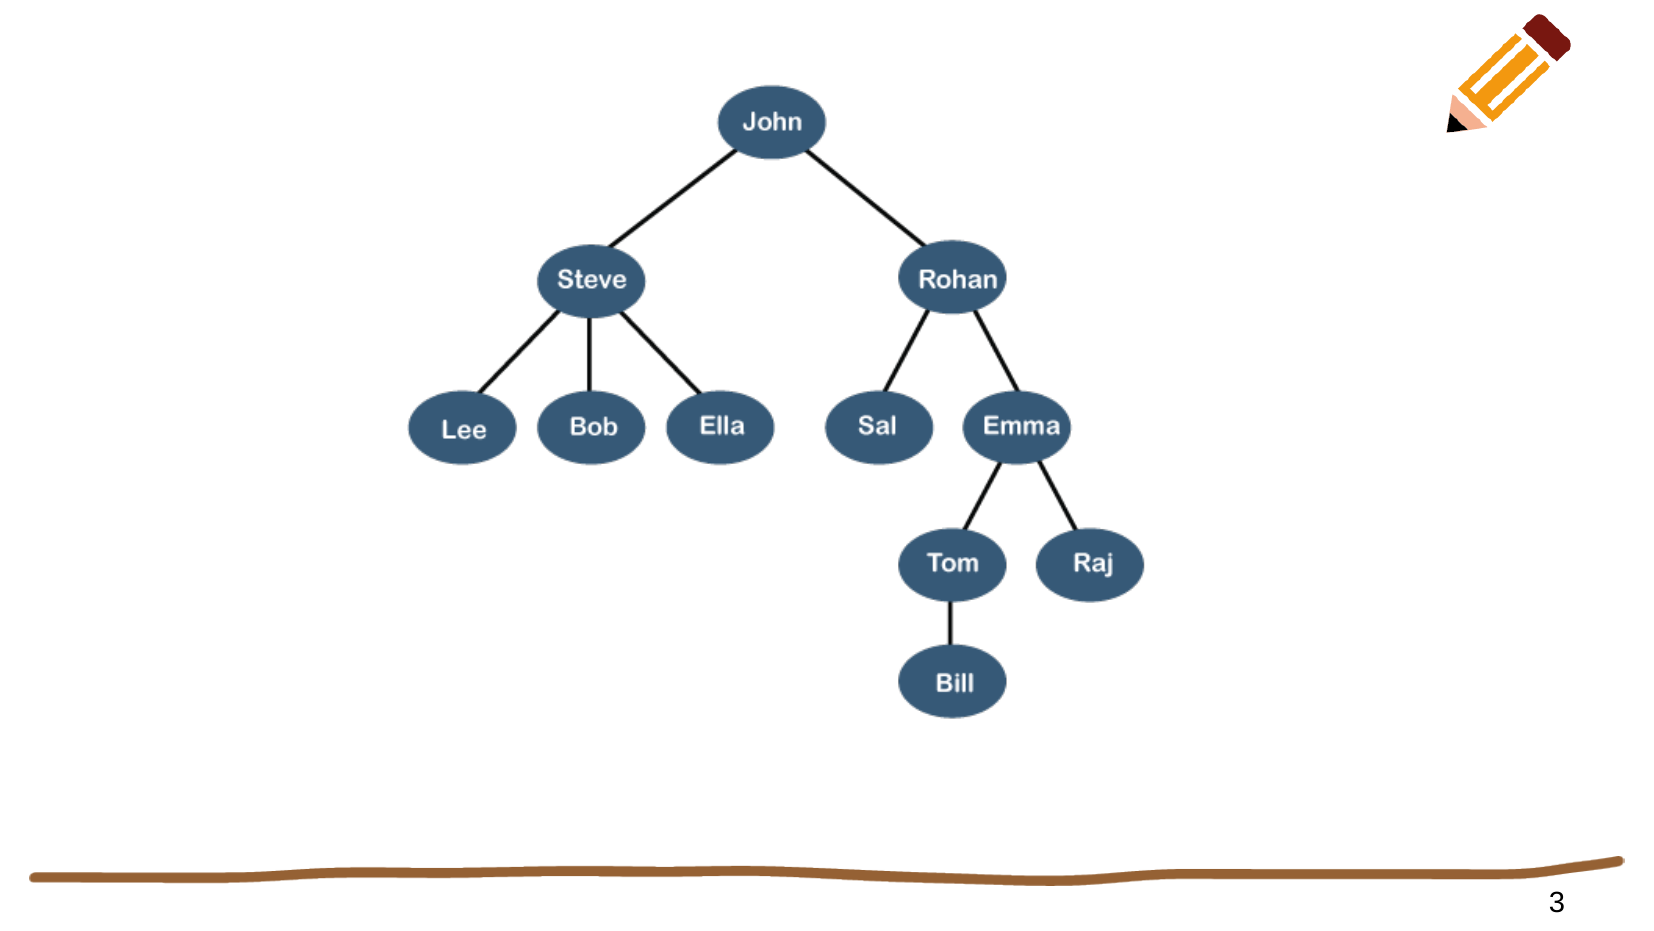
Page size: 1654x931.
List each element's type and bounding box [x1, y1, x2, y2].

picture [1446, 14, 1571, 133]
picture [29, 856, 1625, 886]
picture [381, 76, 1163, 751]
